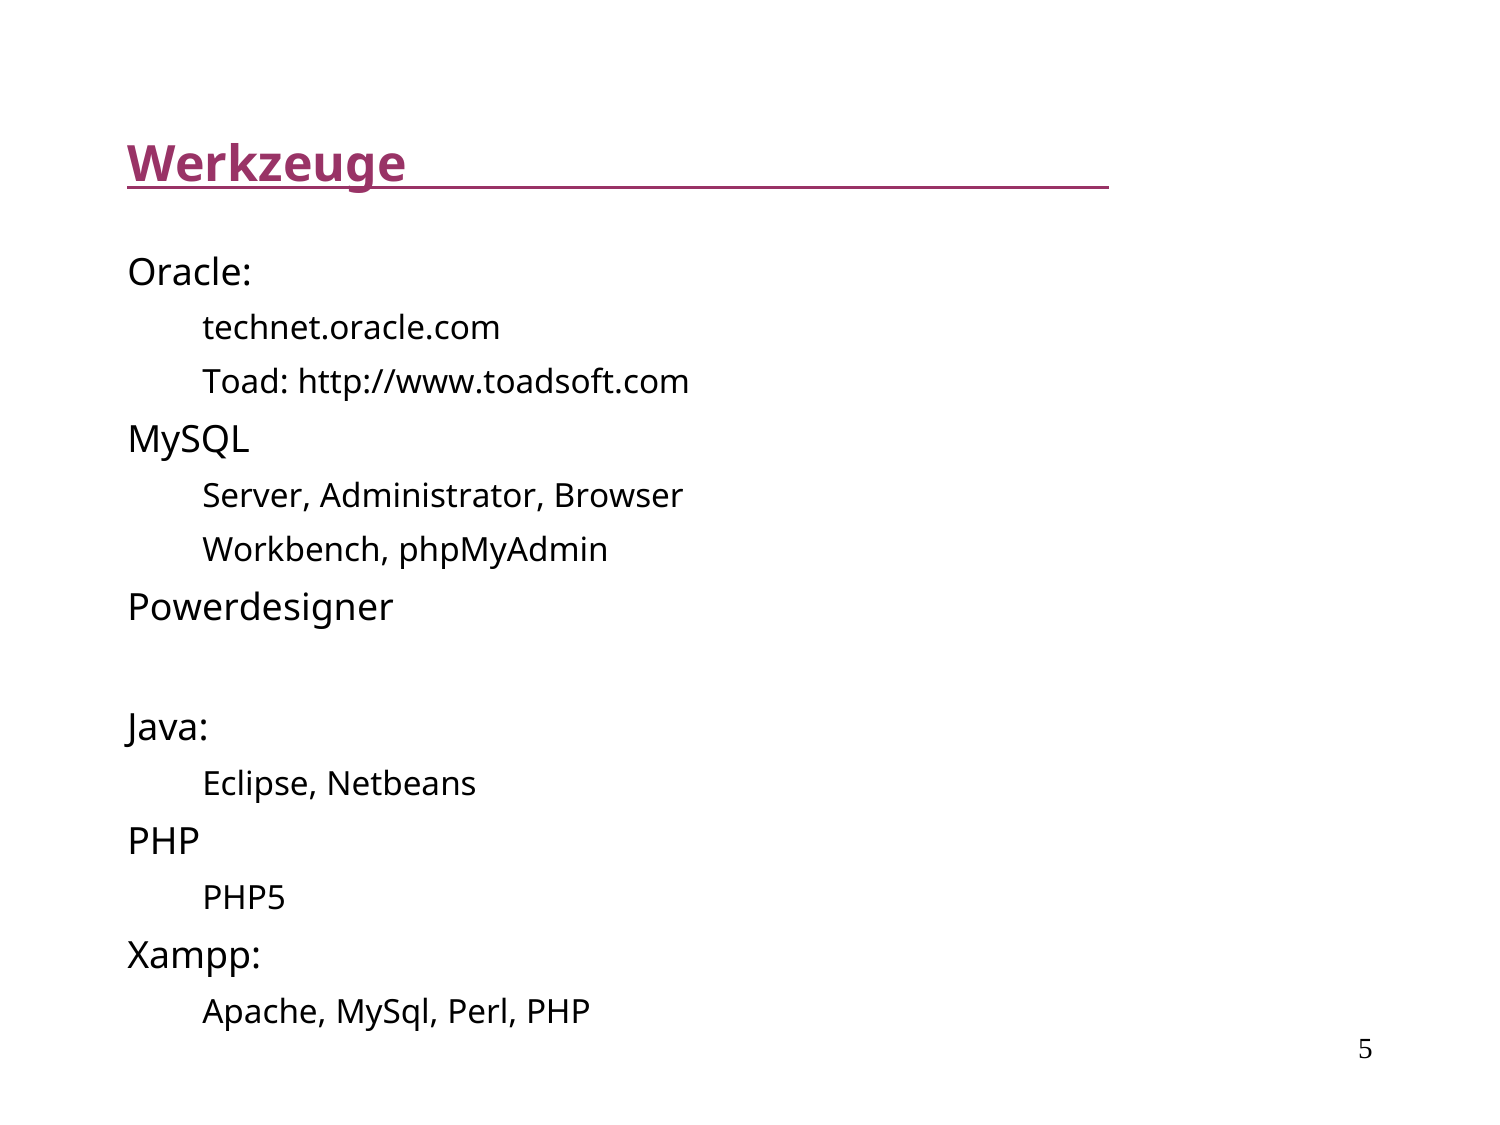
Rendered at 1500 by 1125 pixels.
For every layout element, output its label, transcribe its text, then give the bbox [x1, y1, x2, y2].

title Werkzeuge [112, 99, 1388, 225]
list Oracle: technet.oracle.com Toad: http://www.toadsoft.com MySQL Server, Administrator, Browser Workbench, phpMyAdmin Powerdesigner Java: Eclipse, Netbeans PHP PHP5 Xampp: Apache, MySql, Perl, PHP [112, 237, 1388, 1000]
